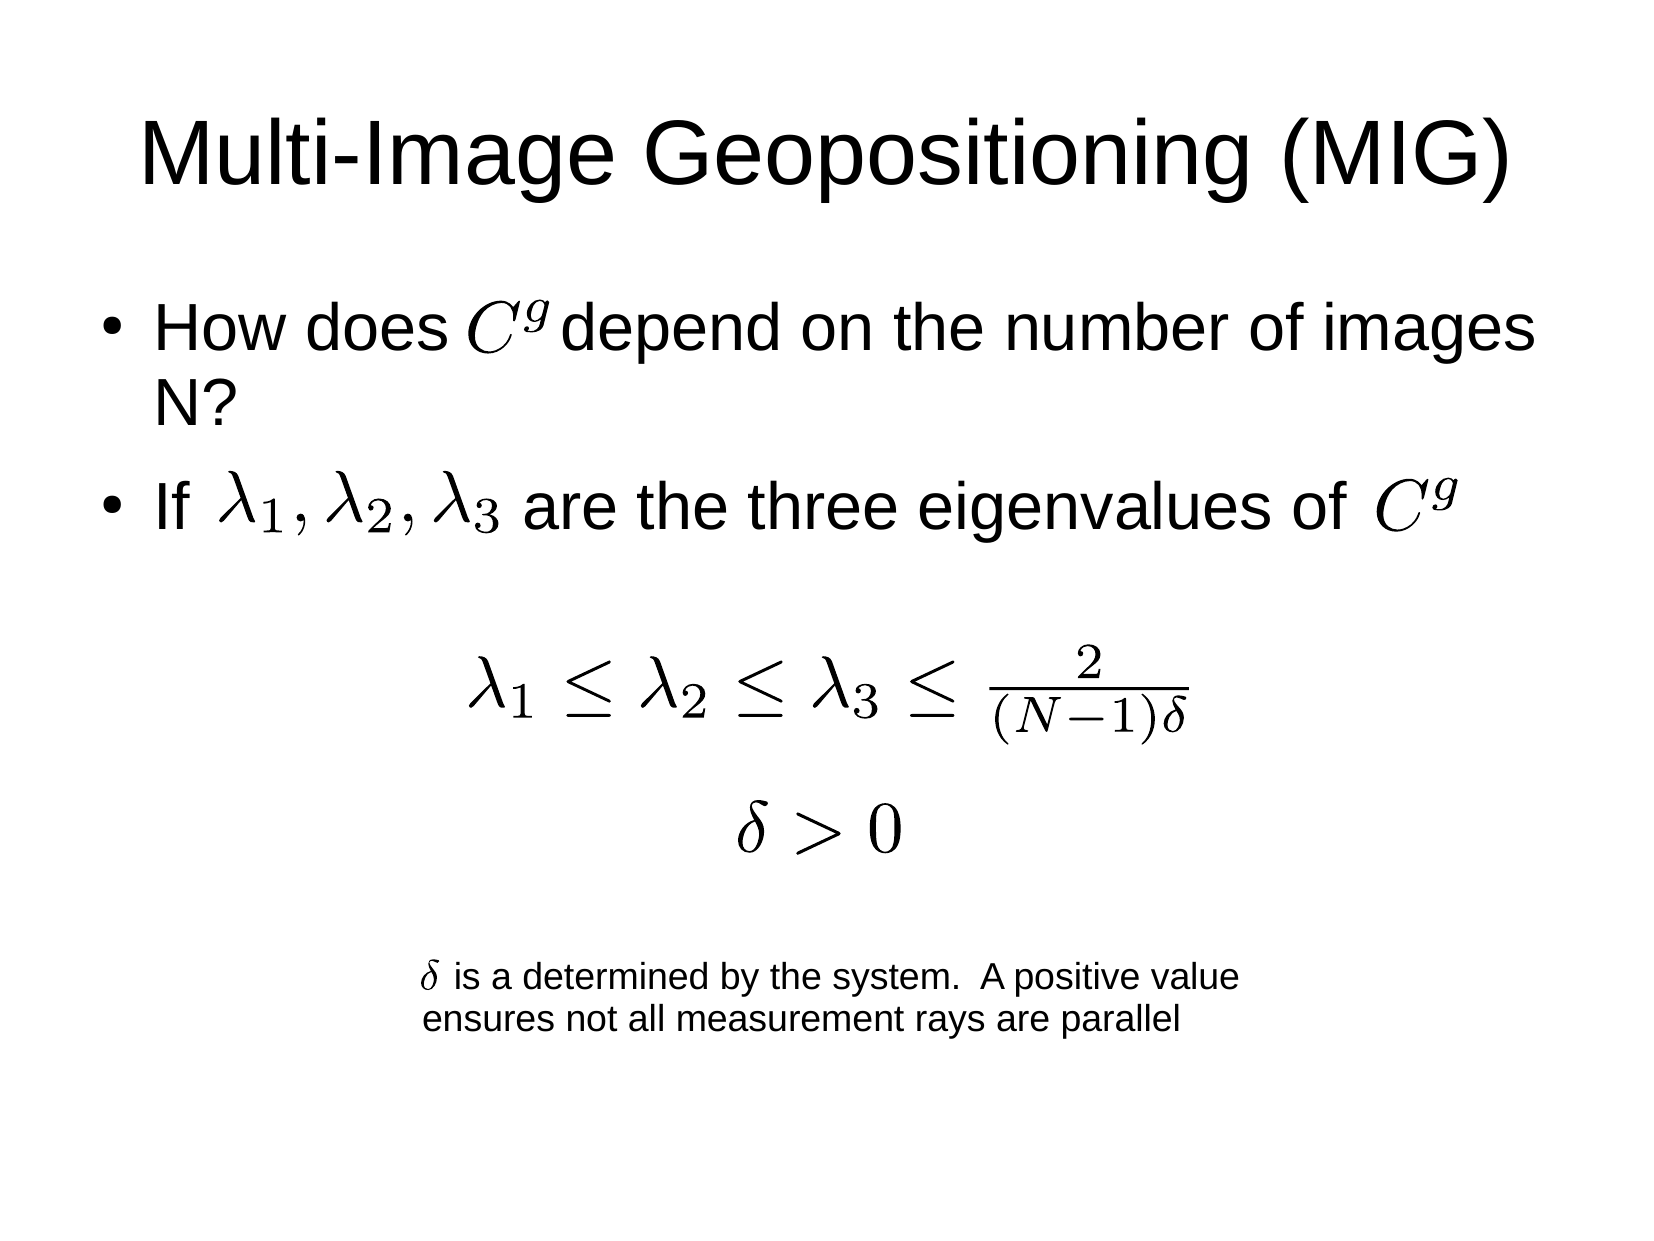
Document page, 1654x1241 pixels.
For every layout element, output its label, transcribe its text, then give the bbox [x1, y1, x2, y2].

text_box [1373, 477, 1461, 532]
chart [770, 497, 889, 557]
title Multi-Image Geopositioning (MIG) [82, 49, 1571, 257]
text_box [465, 644, 1189, 745]
text_box is a determined by the system. A positive value ensures not all measurement rays are parallel [407, 947, 1283, 1089]
text_box [215, 470, 502, 536]
text_box [464, 299, 553, 354]
text_box [419, 959, 441, 991]
text_box [735, 800, 904, 855]
list How does depend on the number of images N? If are the three eigenvalues of [82, 290, 1571, 1010]
